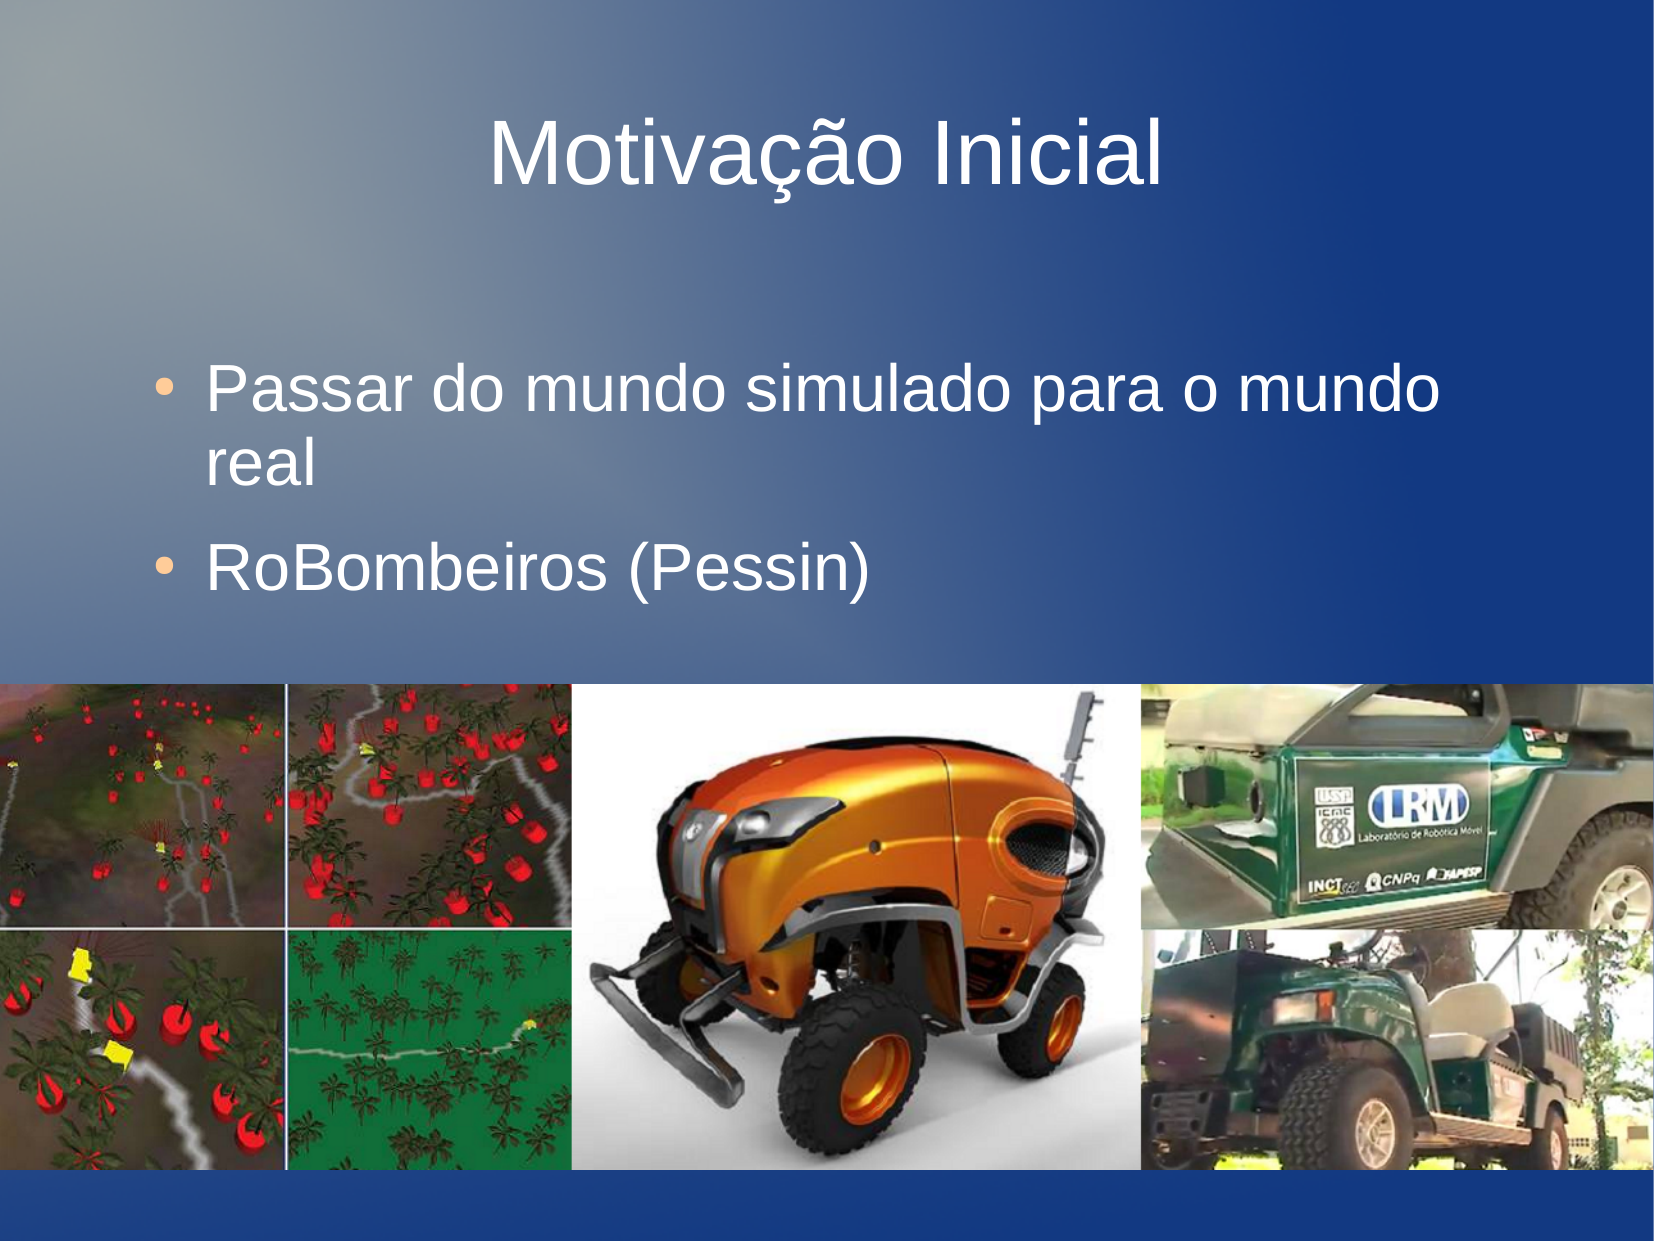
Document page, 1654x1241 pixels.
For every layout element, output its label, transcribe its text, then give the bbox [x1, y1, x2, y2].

title Motivação Inicial [82, 49, 1571, 257]
picture [0, 0, 1654, 1241]
list Passar do mundo simulado para o mundo real RoBombeiros (Pessin) [134, 350, 1516, 684]
